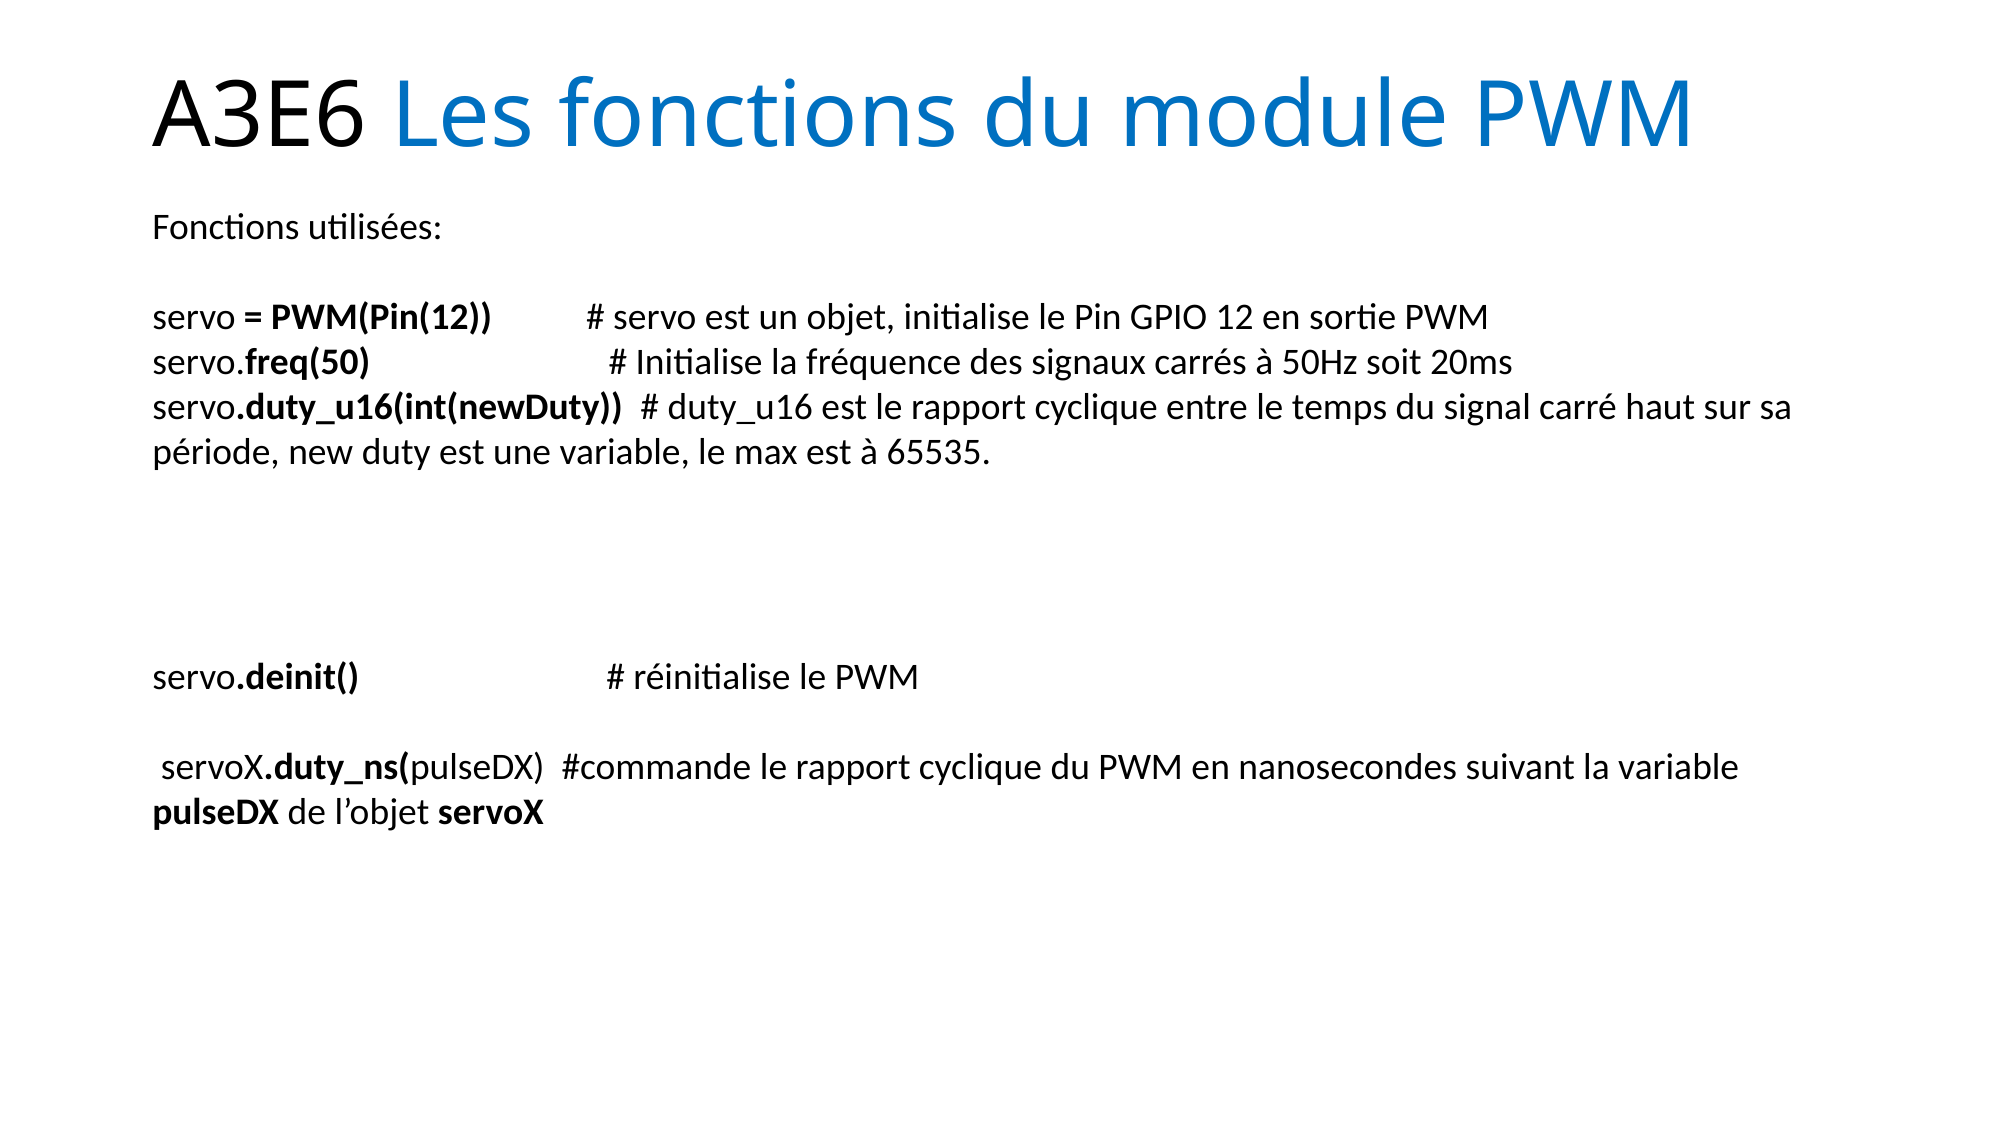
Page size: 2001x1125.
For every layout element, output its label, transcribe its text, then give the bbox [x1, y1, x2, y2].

text_box Fonctions utilisées: servo = PWM(Pin(12)) # servo est un objet, initialise le Pin GPIO 12 en sortie PWM servo.freq(50) # Initialise la fréquence des signaux carrés à 50Hz soit 20ms servo.duty_u16(int(newDuty)) # duty_u16 est le rapport cyclique entre le temps du signal carré haut sur sa période, new duty est une variable, le max est à 65535. servo.deinit() # réinitialise le PWM servoX.duty_ns(pulseDX) #commande le rapport cyclique du PWM en nanosecondes suivant la variable pulseDX de l’objet servoX [137, 194, 1890, 840]
text_box A3E6 Les fonctions du module PWM [137, 59, 1863, 164]
